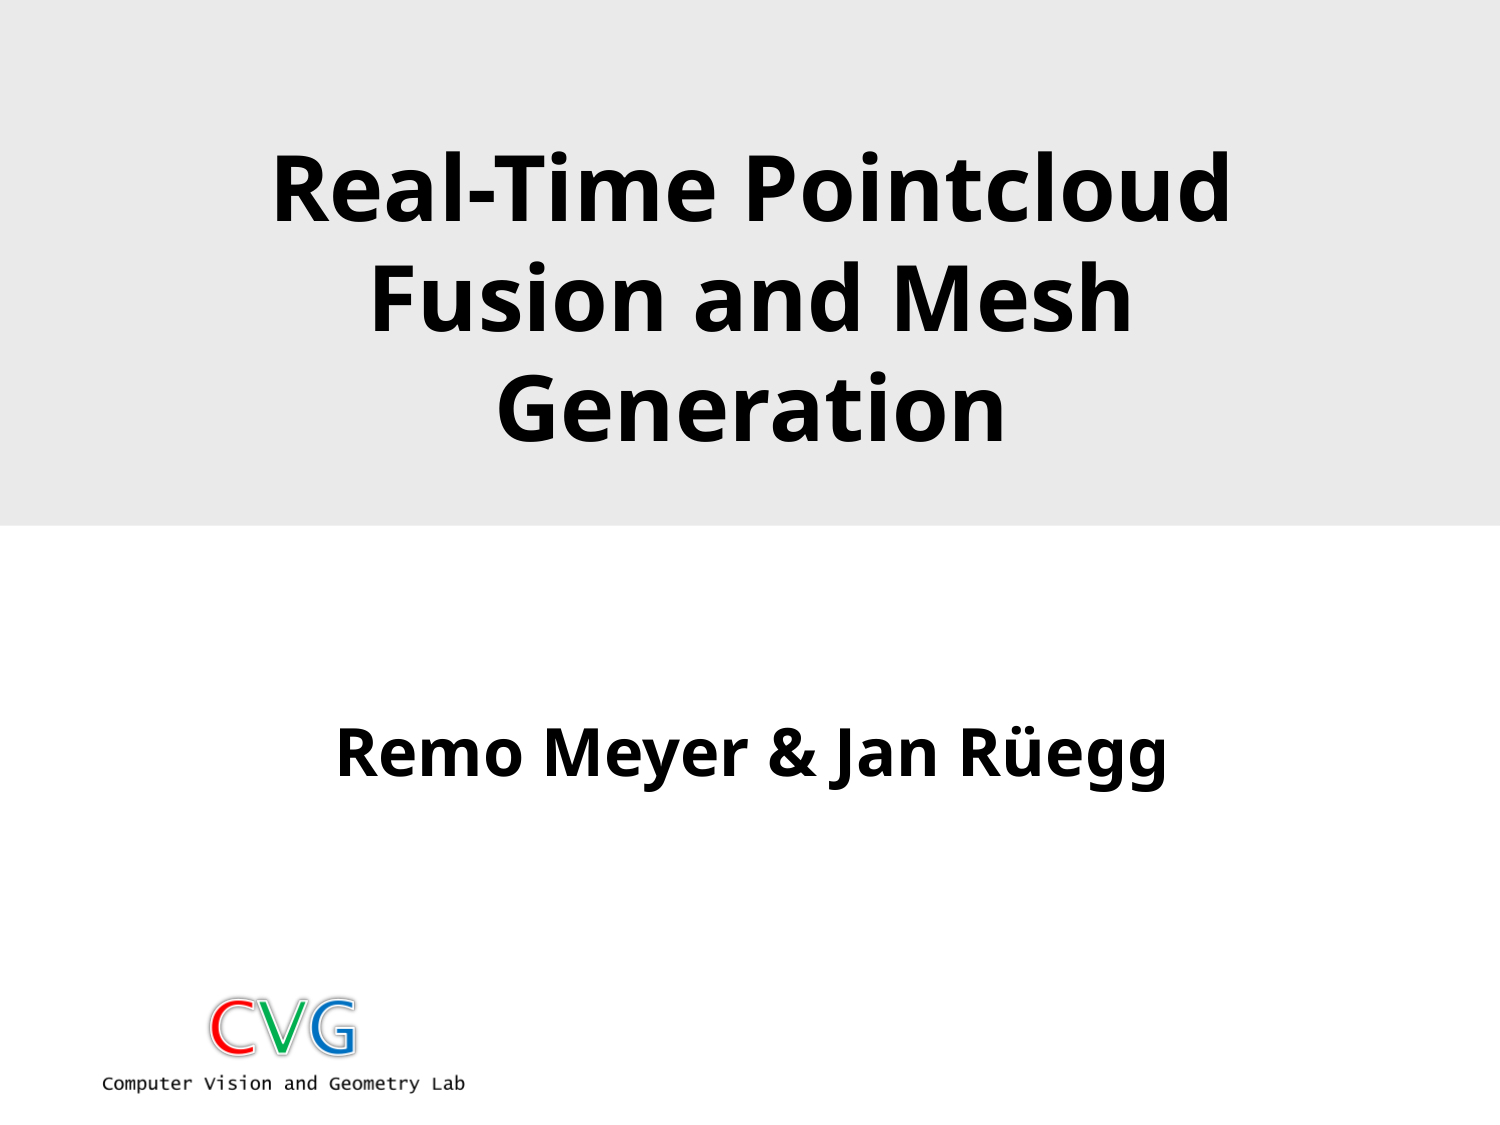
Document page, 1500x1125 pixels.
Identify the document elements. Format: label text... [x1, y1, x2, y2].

title Real-Time Pointcloud Fusion and Mesh Generation [116, 122, 1388, 468]
title Remo Meyer & Jan Rüegg [116, 631, 1388, 868]
picture [84, 961, 483, 1103]
